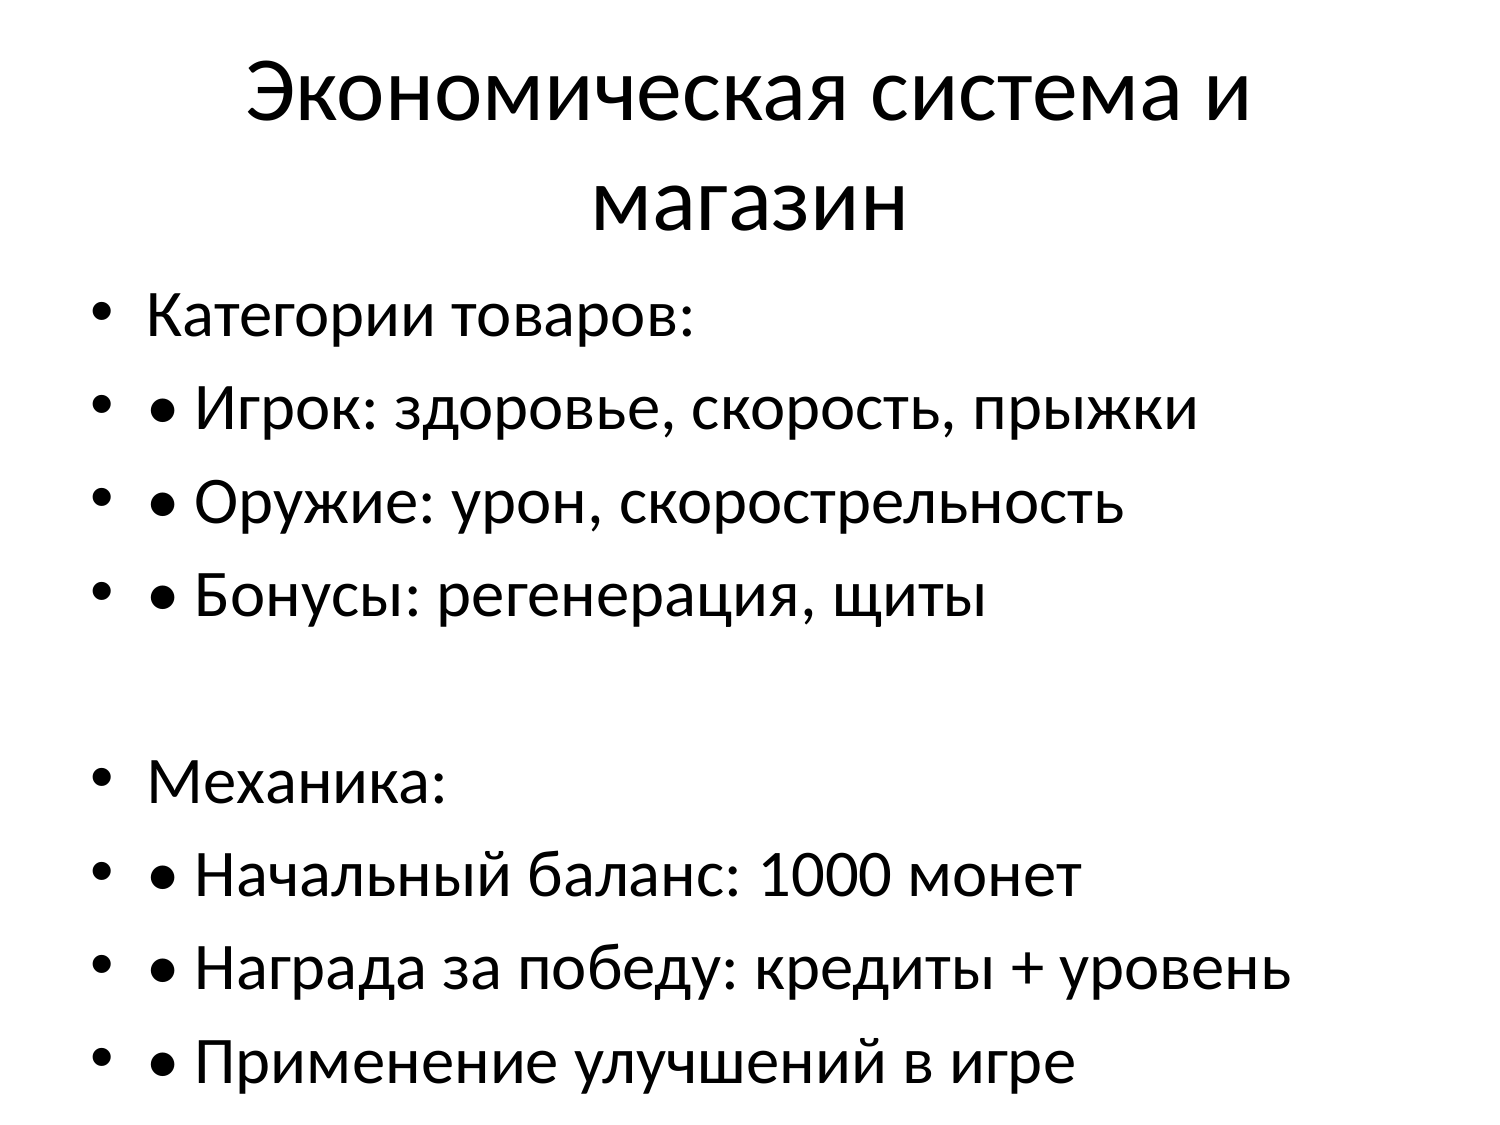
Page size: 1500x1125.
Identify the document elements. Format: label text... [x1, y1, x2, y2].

title Экономическая система и магазин [75, 45, 1425, 233]
list Категории товаров: • Игрок: здоровье, скорость, прыжки • Оружие: урон, скорострельность • Бонусы: регенерация, щиты Механика: • Начальный баланс: 1000 монет • Награда за победу: кредиты + уровень • Применение улучшений в игре [75, 262, 1425, 1005]
